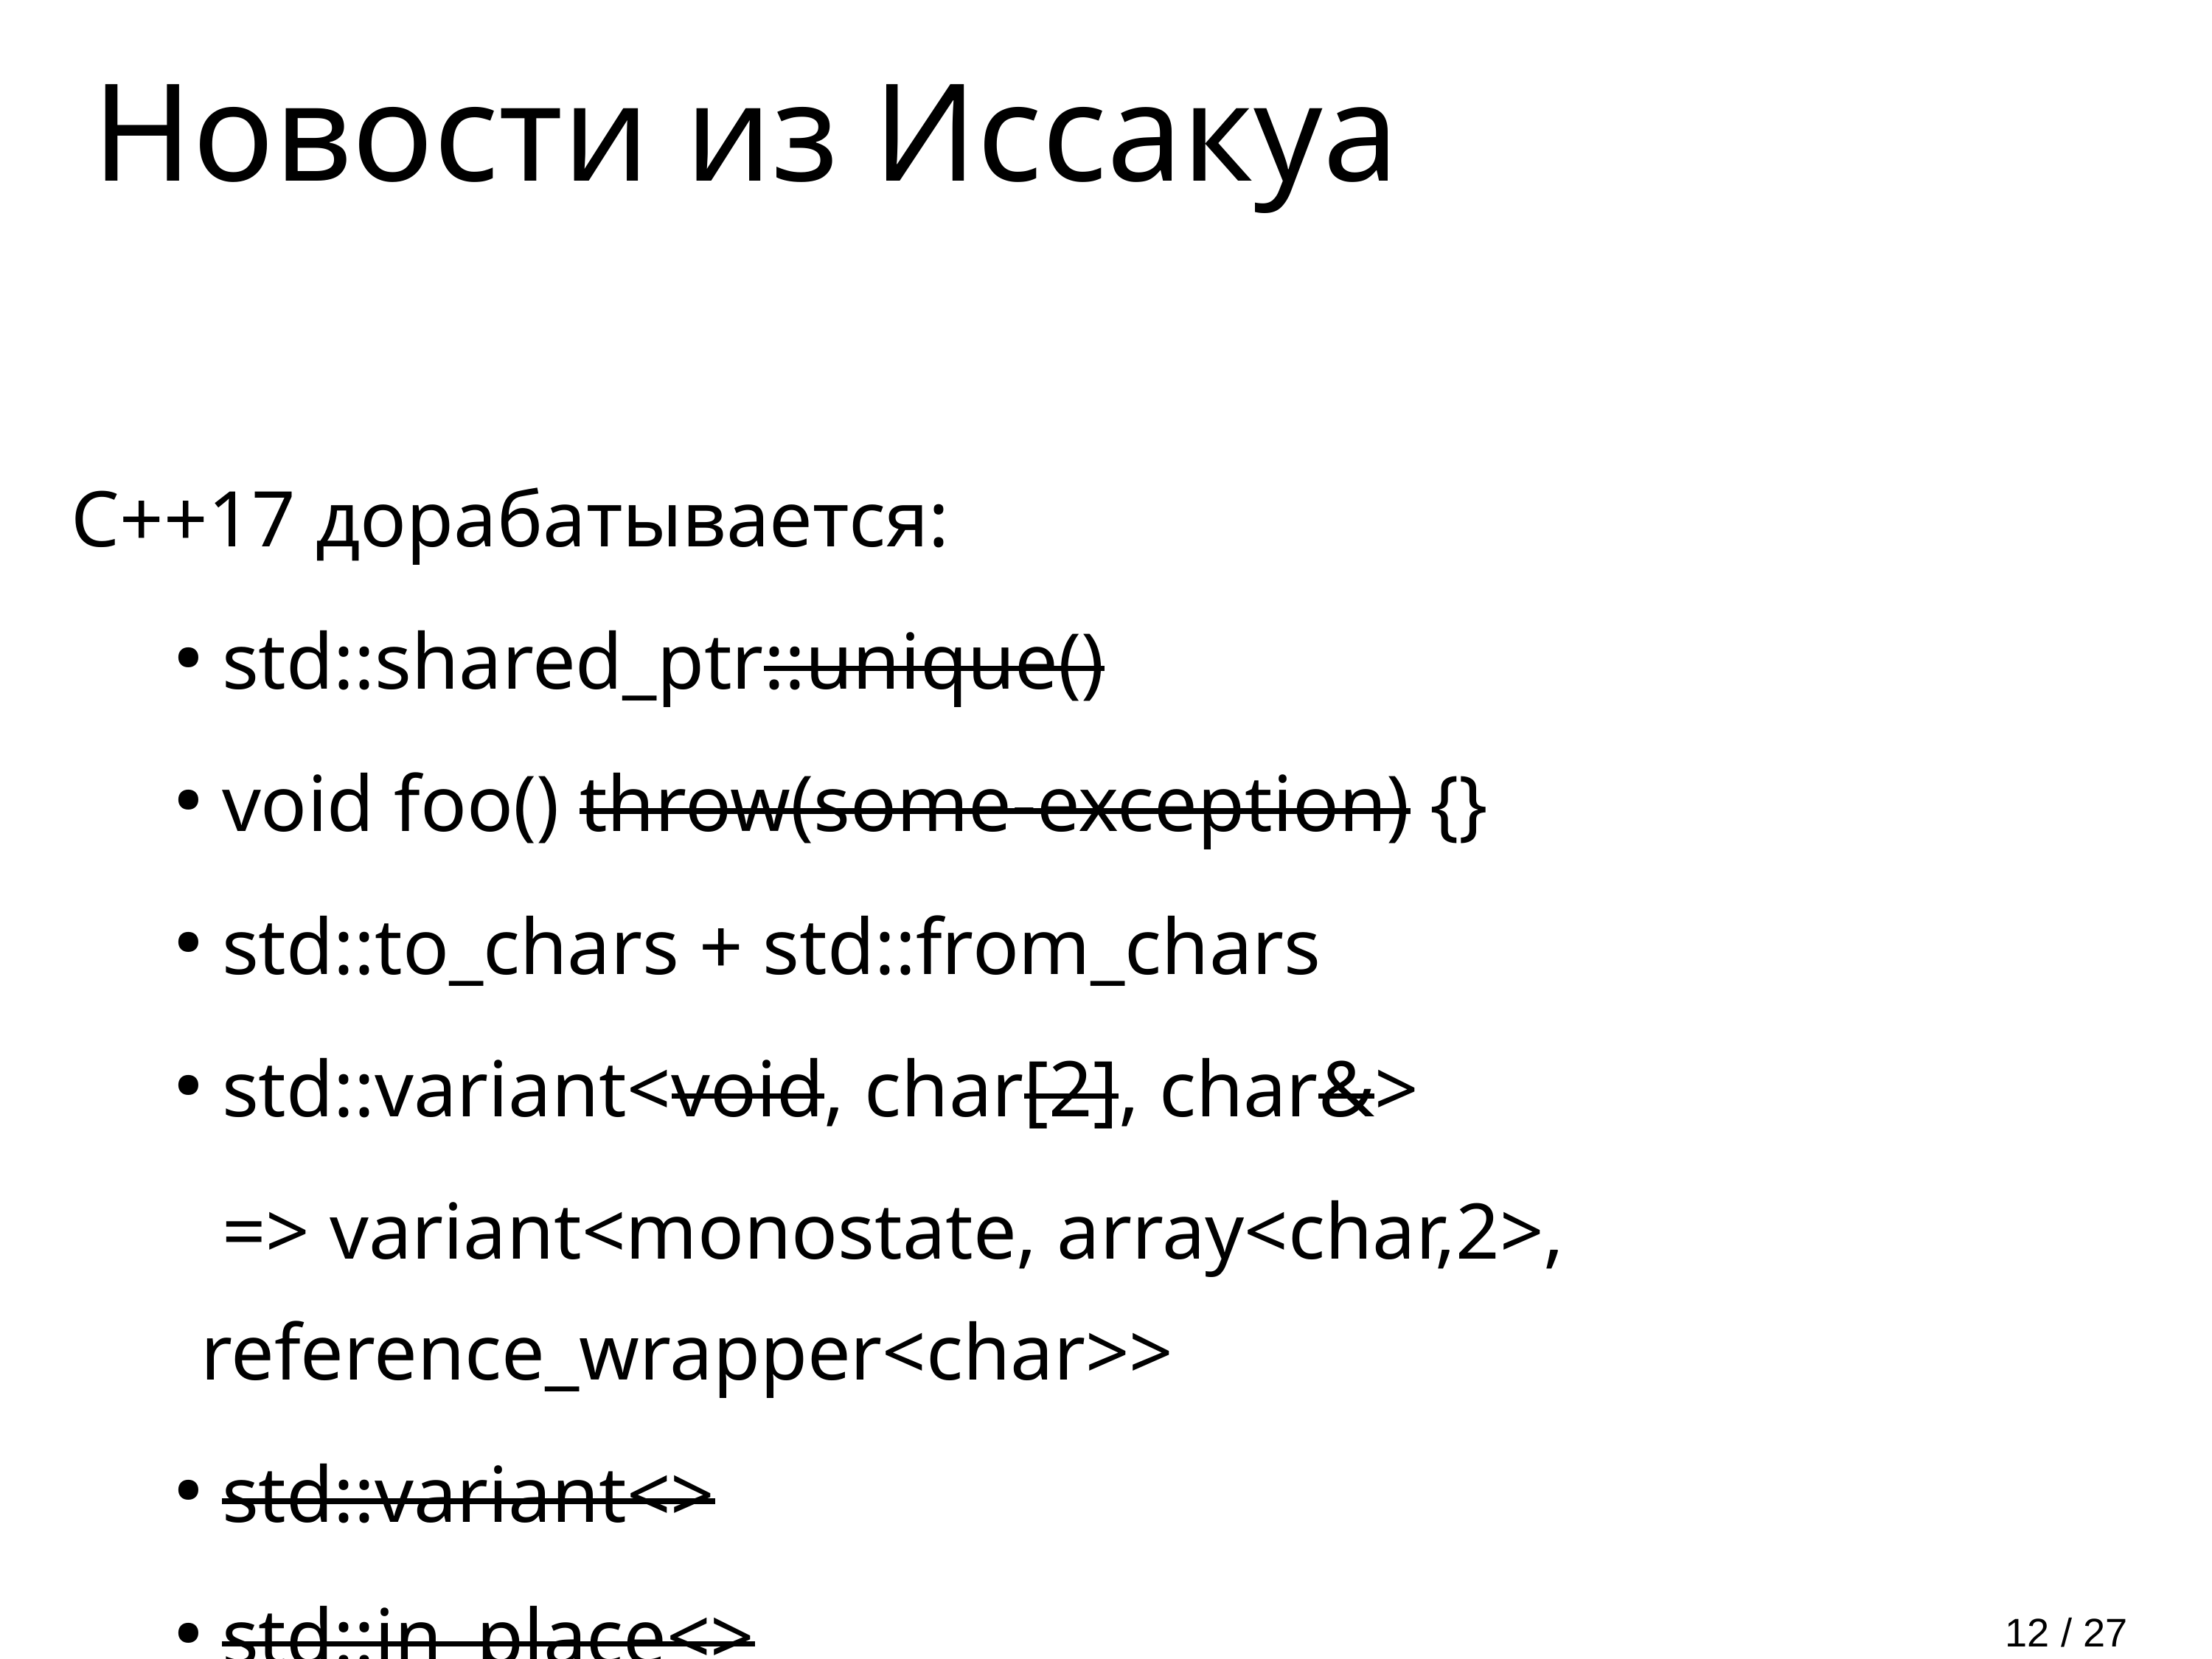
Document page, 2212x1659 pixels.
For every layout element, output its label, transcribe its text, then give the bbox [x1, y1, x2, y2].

text_box <number> / 27 [1994, 1605, 2212, 1659]
text_box С++17 дорабатывается: std::shared_ptr::unique() void foo() throw(some-exception) {} std::to_chars + std::from_chars std::variant<void, char[2], char&> => variant<monostate, array<char,2>, reference_wrapper<char>> std::variant<> std::in_place<> [32, 443, 2199, 1659]
title Новости из Иссакуа [92, 40, 2119, 225]
